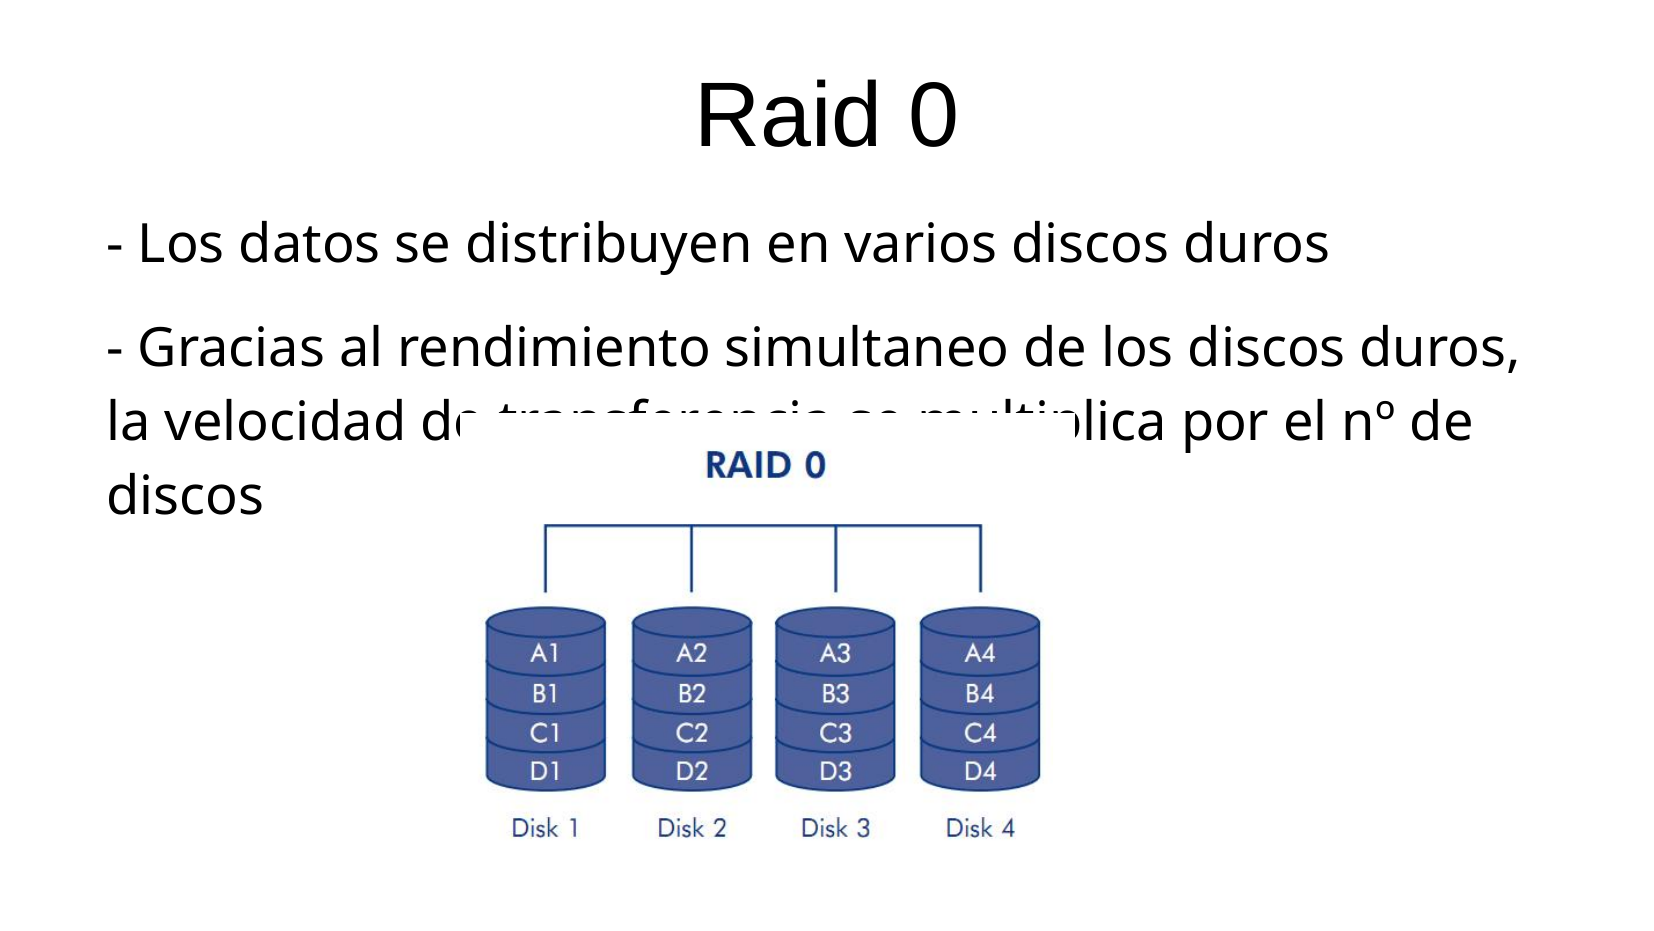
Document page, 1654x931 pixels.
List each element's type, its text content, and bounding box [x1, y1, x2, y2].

picture [460, 413, 1075, 882]
title Raid 0 [82, 37, 1571, 193]
list - Los datos se distribuyen en varios discos duros - Gracias al rendimiento simultaneo de los discos duros, la velocidad de transferencia se multiplica por el nº de discos [35, 204, 1524, 851]
